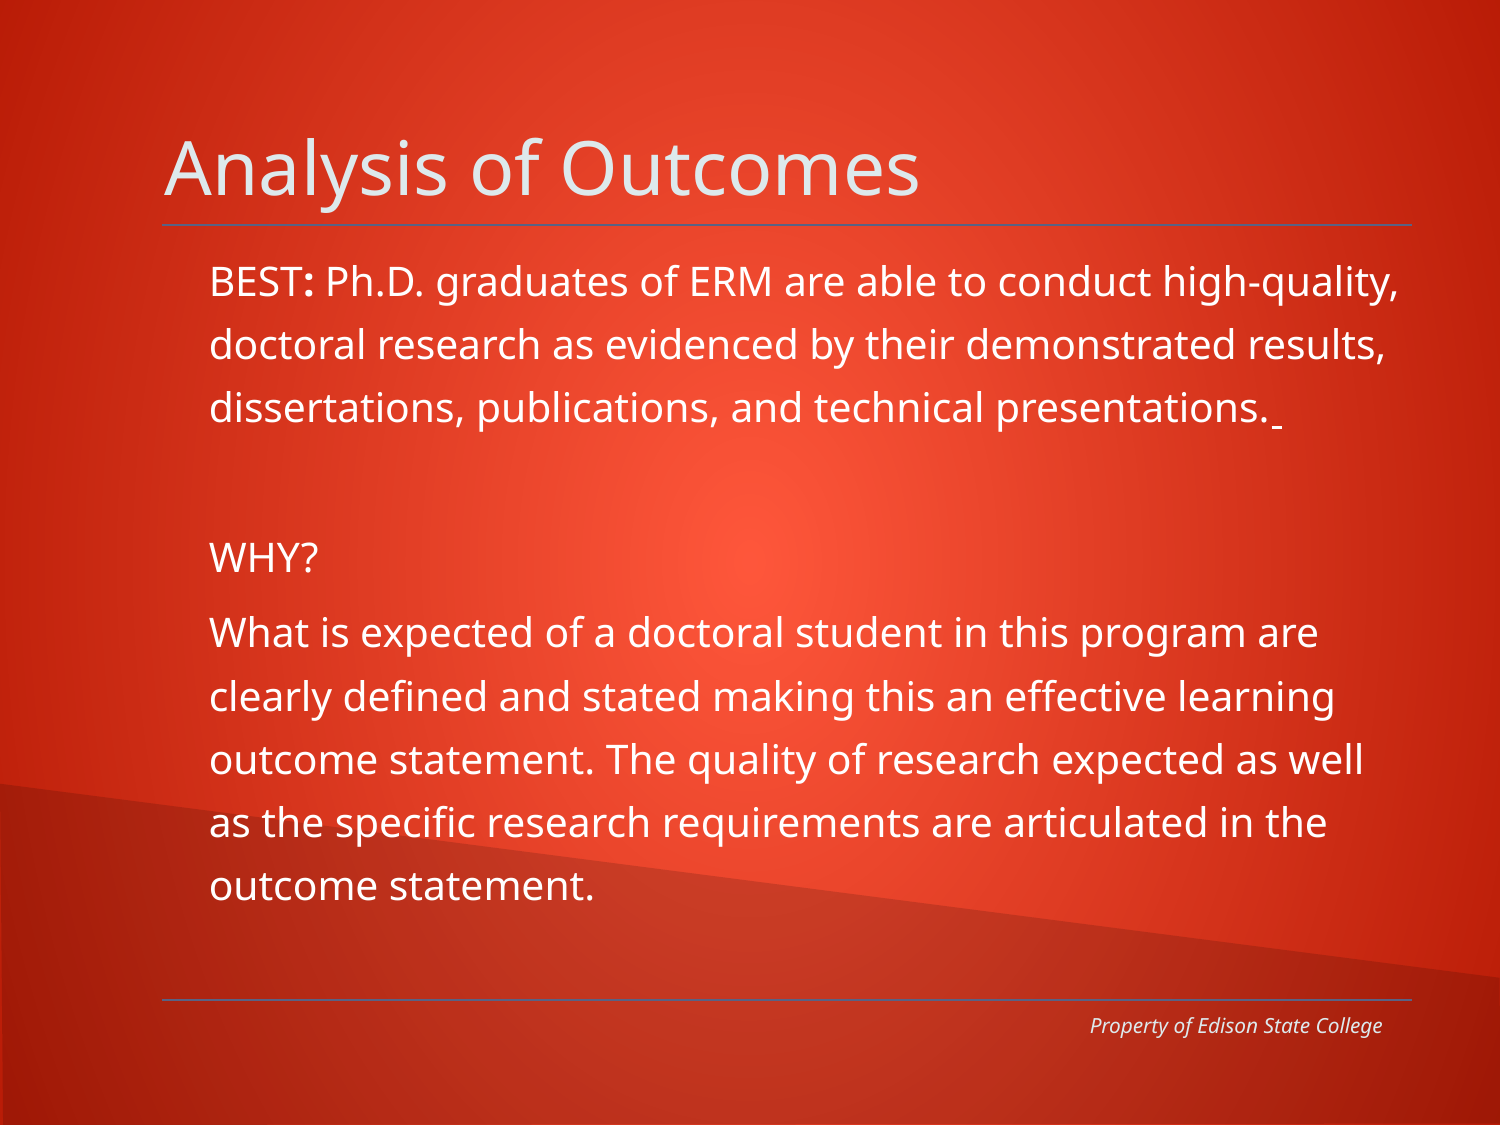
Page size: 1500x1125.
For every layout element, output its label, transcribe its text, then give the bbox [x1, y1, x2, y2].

list BEST: Ph.D. graduates of ERM are able to conduct high-quality, doctoral research as evidenced by their demonstrated results, dissertations, publications, and technical presentations. WHY? What is expected of a doctoral student in this program are clearly defined and stated making this an effective learning outcome statement. The quality of research expected as well as the specific research requirements are articulated in the outcome statement. [150, 237, 1425, 988]
footer Property of Edison State College [1074, 987, 1463, 1063]
title Analysis of Outcomes [150, 45, 1425, 233]
